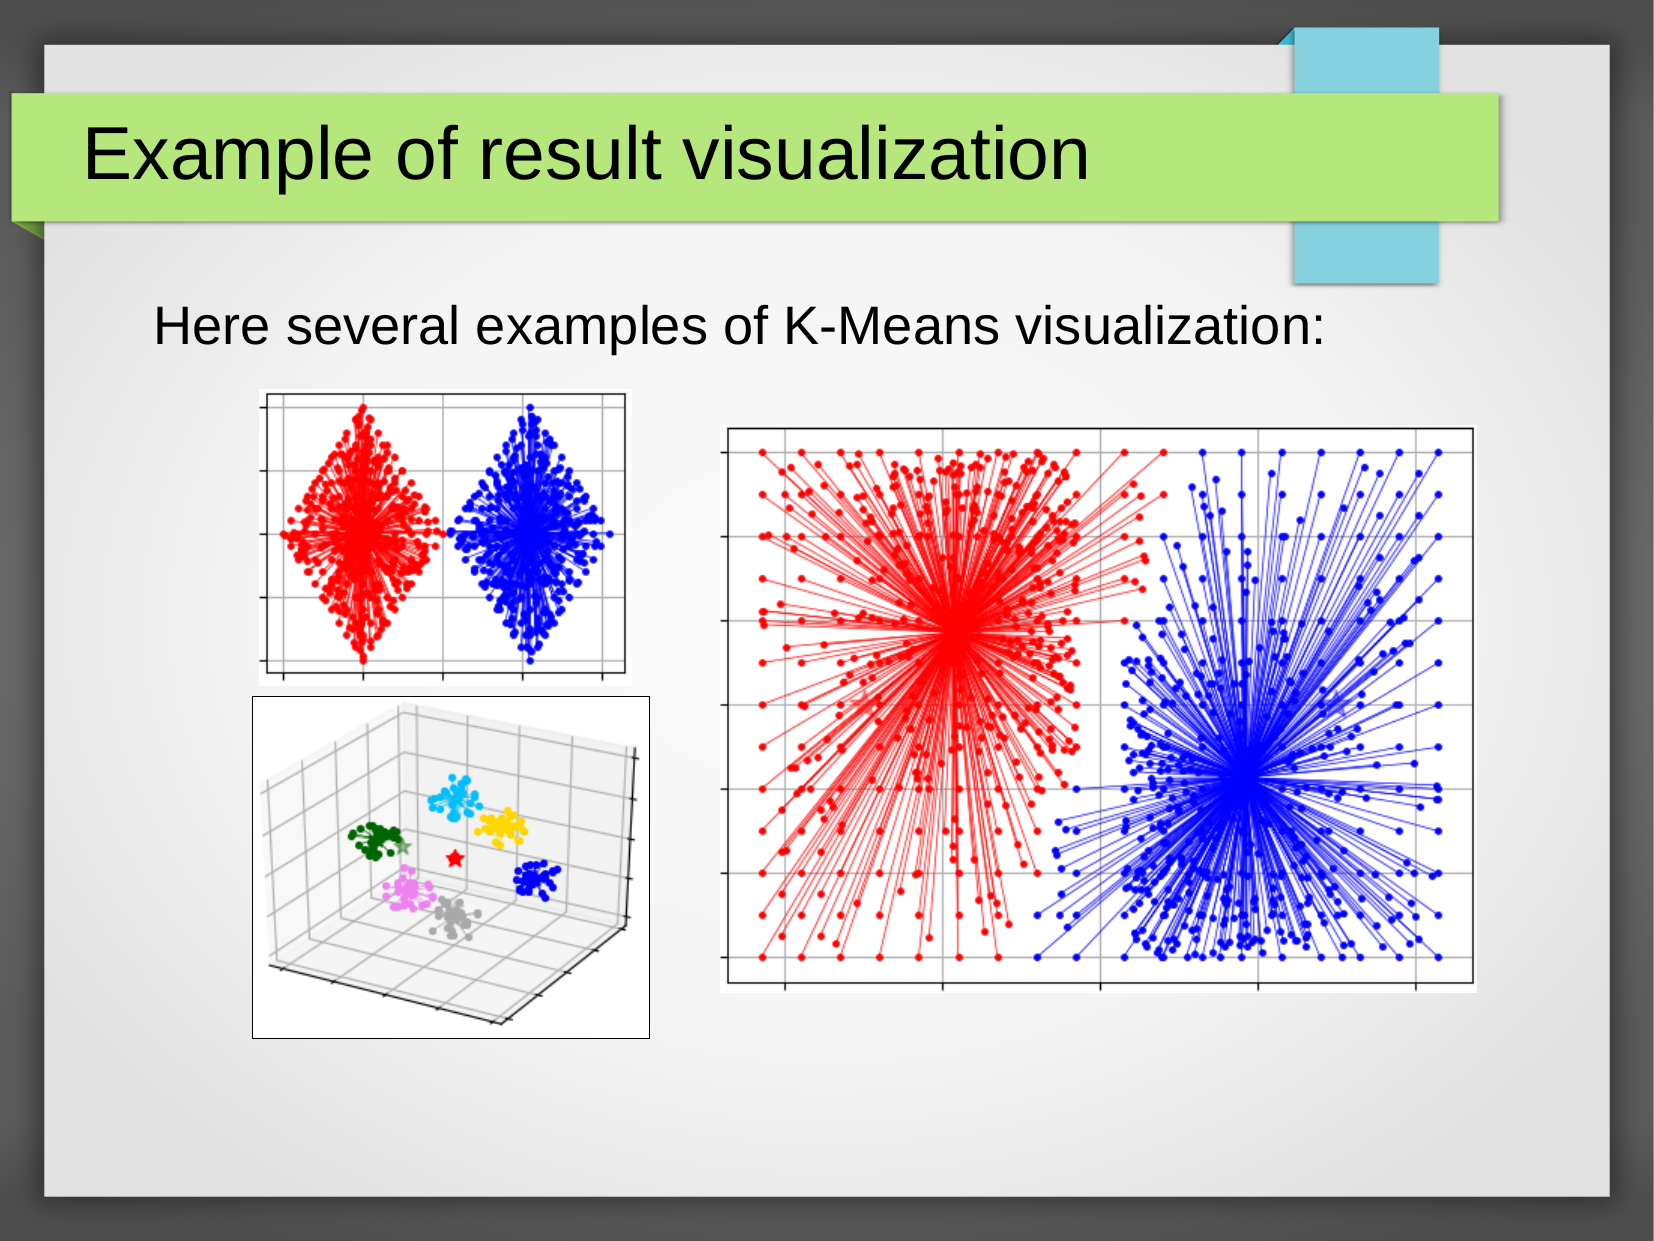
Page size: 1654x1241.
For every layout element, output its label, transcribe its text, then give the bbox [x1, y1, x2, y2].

picture [0, 0, 1654, 1241]
list Here several examples of K-Means visualization: [82, 295, 1571, 1015]
title Example of result visualization [82, 94, 1264, 213]
